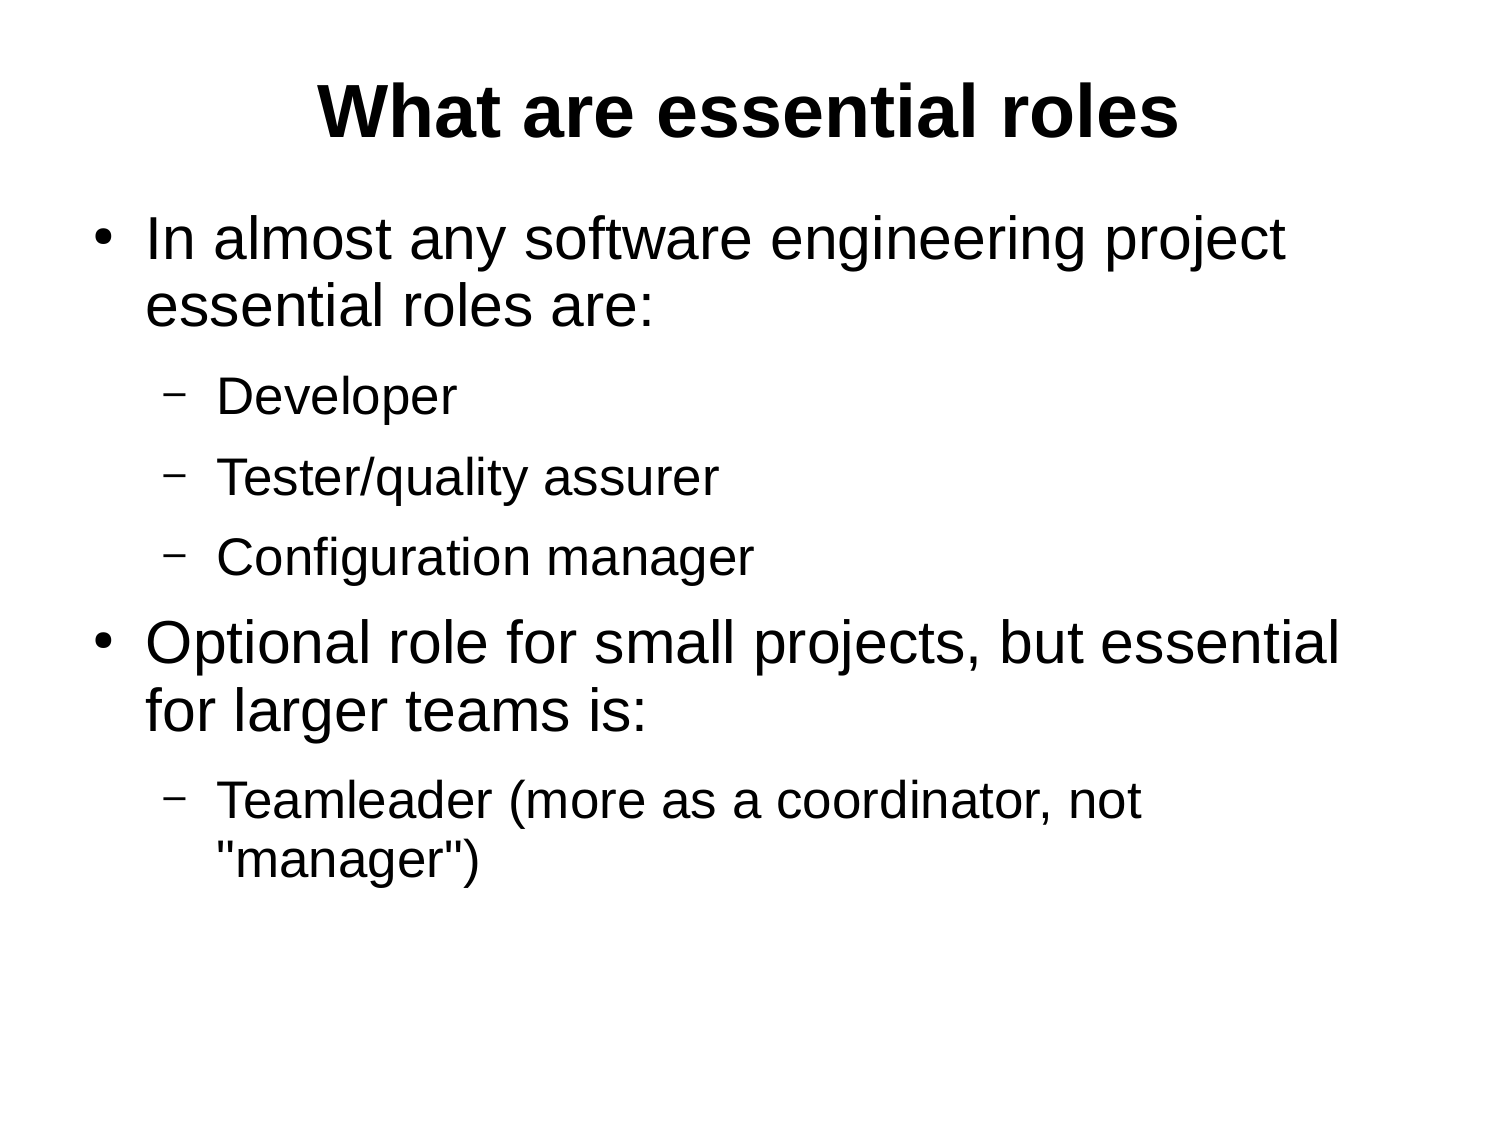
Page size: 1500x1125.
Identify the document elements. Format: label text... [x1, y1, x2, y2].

list In almost any software engineering project essential roles are: Developer Tester/quality assurer Configuration manager Optional role for small projects, but essential for larger teams is: Teamleader (more as a coordinator, not "manager") [75, 204, 1395, 1075]
title What are essential roles [75, 44, 1425, 177]
